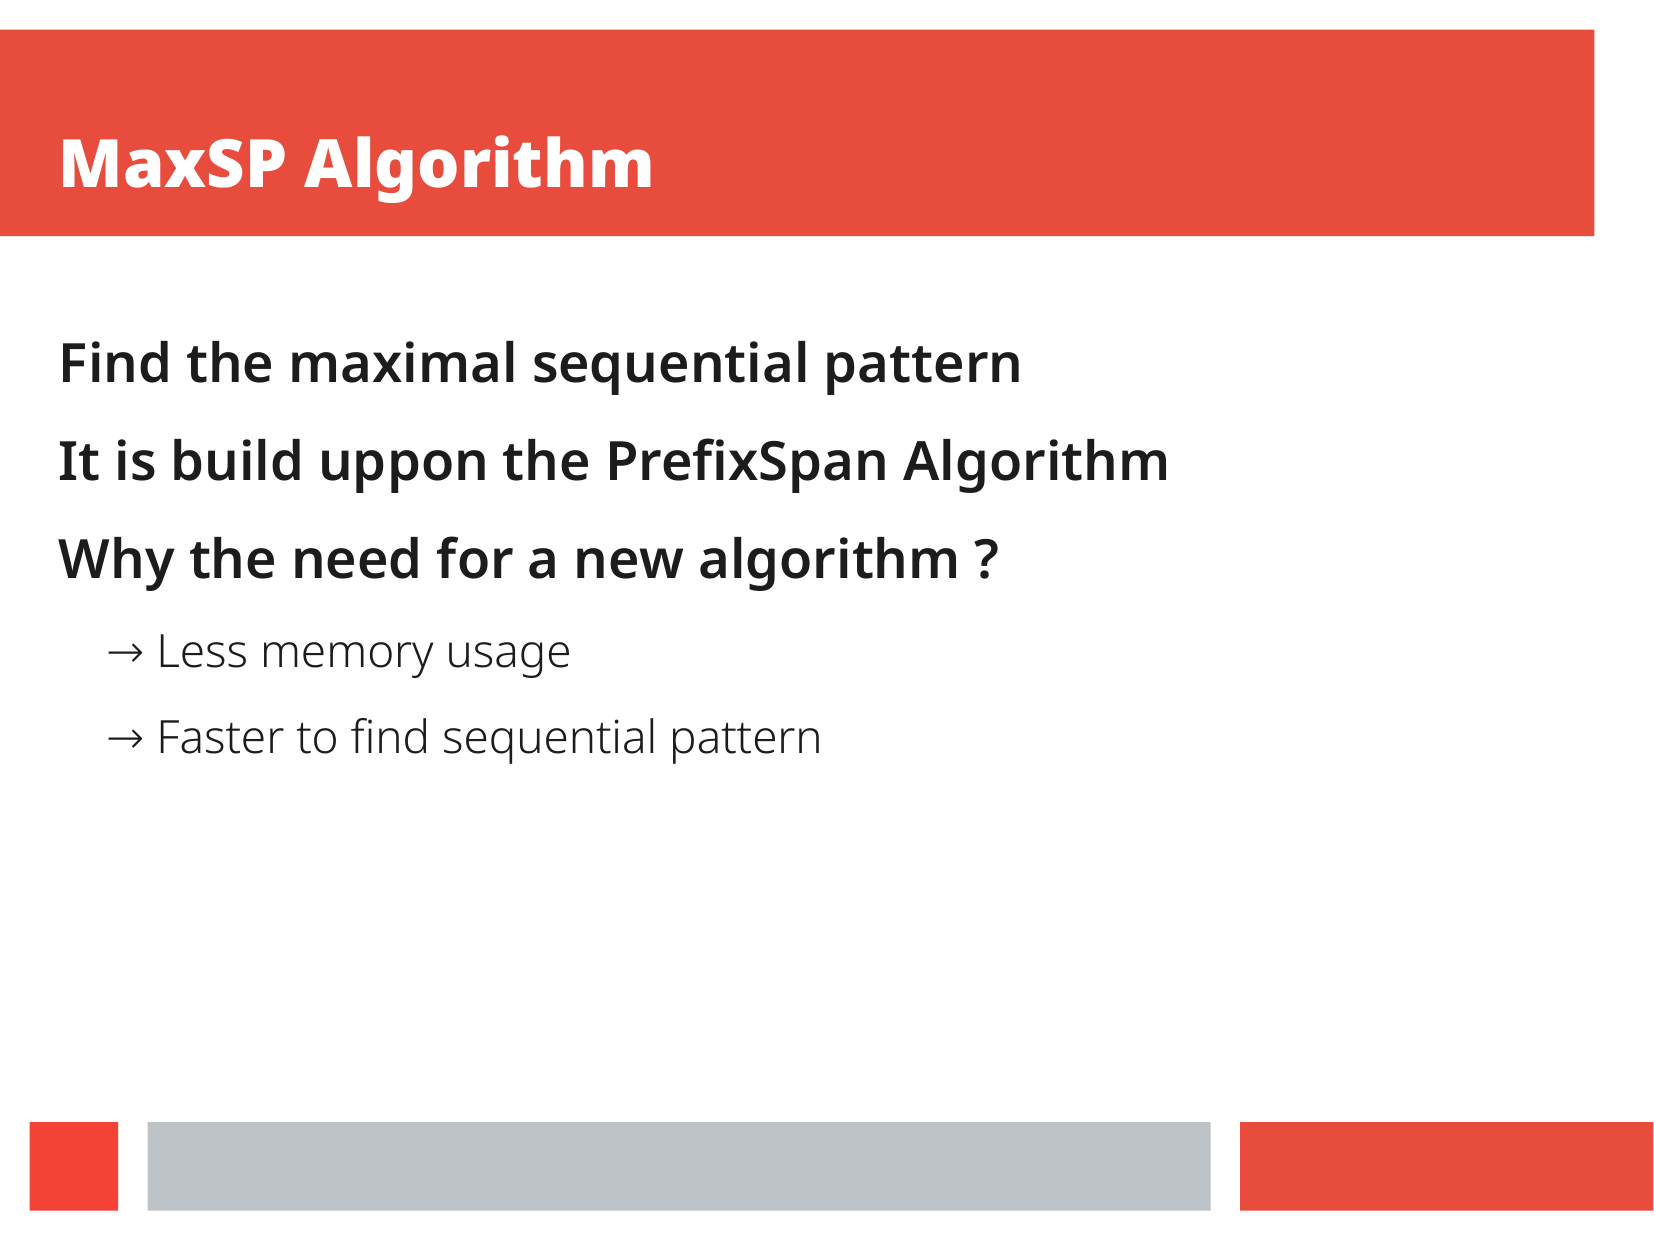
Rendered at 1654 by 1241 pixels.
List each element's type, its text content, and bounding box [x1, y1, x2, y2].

title MaxSP Algorithm [59, 59, 1595, 207]
list Find the maximal sequential pattern It is build uppon the PrefixSpan Algorithm Why the need for a new algorithm ? → Less memory usage → Faster to find sequential pattern [59, 324, 1565, 1093]
